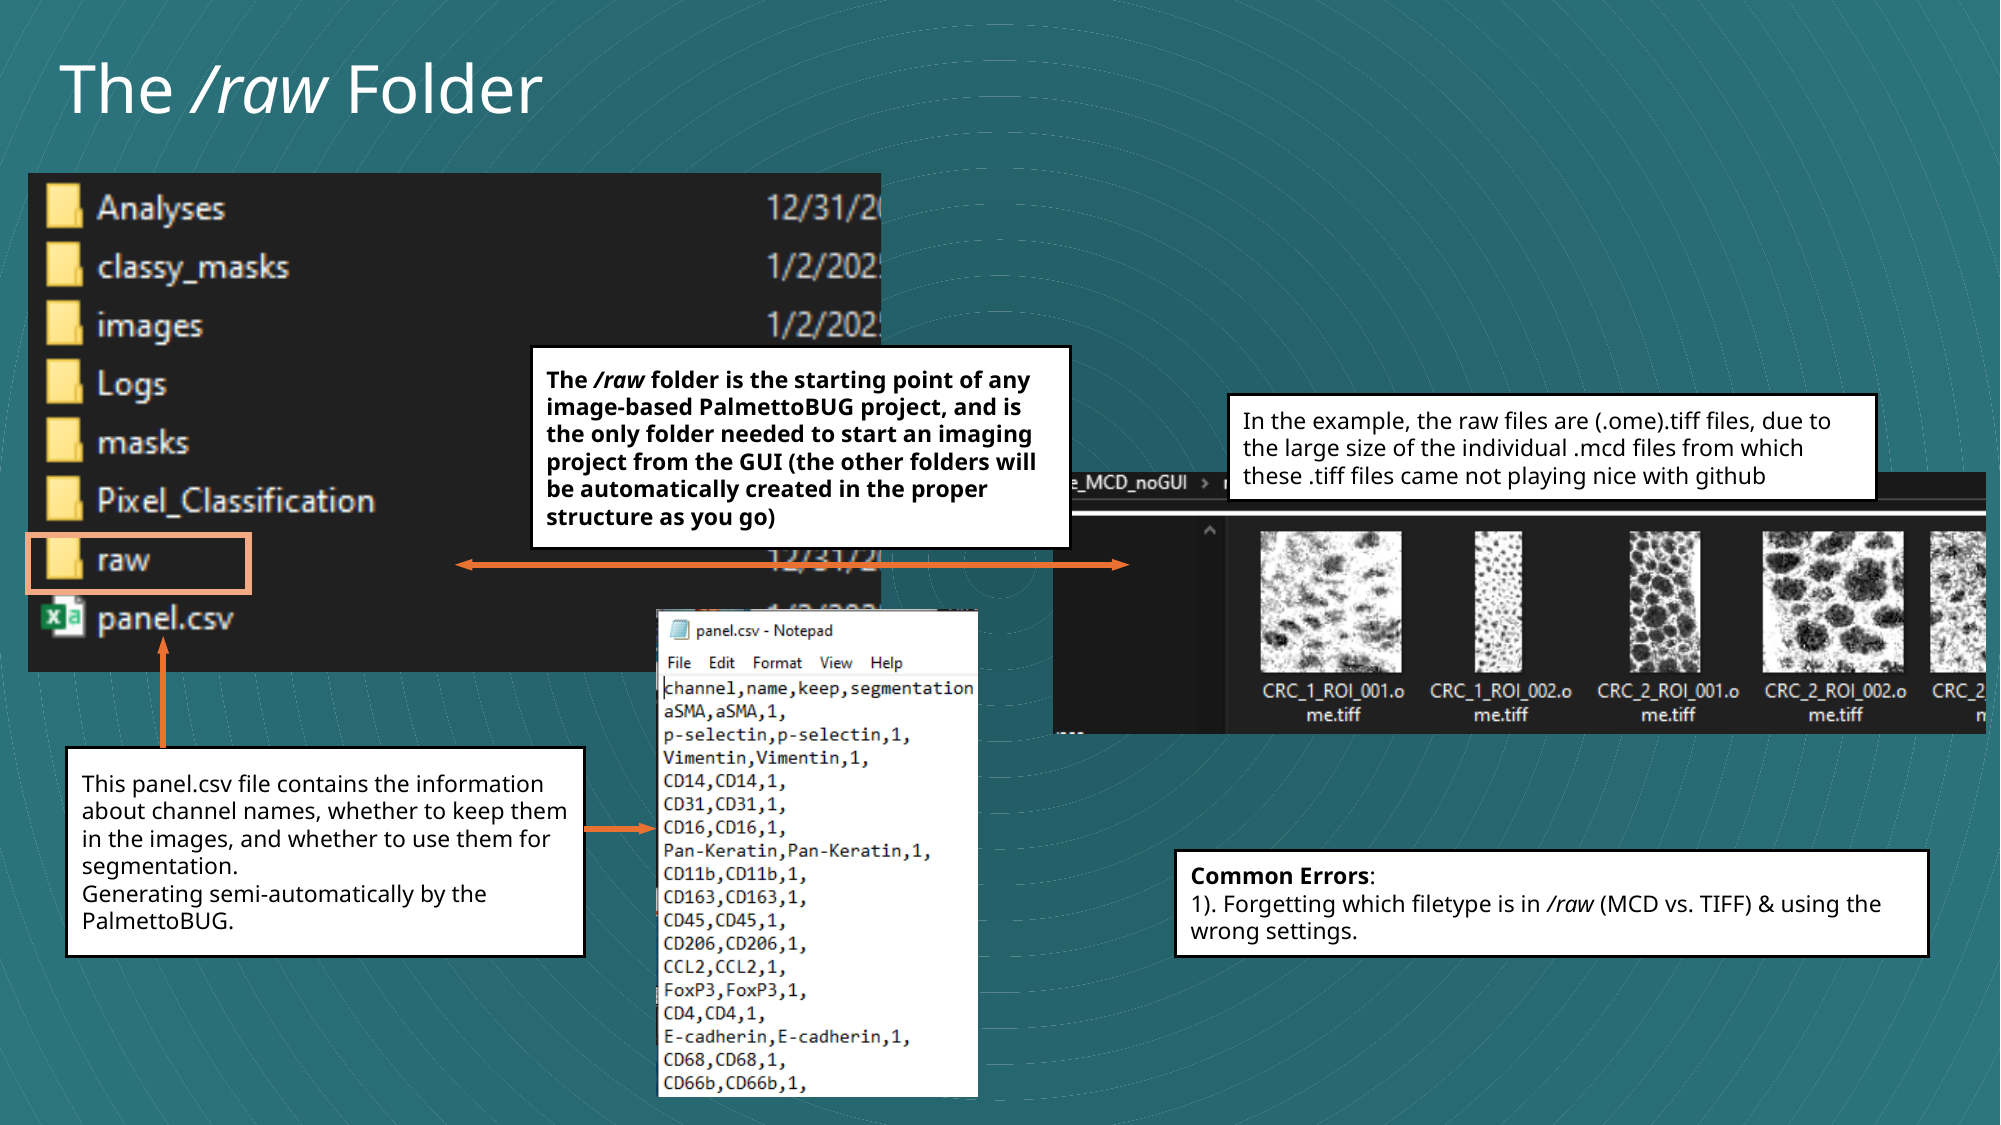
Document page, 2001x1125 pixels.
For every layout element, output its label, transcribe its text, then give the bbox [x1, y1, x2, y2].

picture [1053, 472, 1986, 734]
picture [28, 173, 978, 1097]
text_box The /raw Folder [39, 48, 565, 155]
text_box This panel.csv file contains the information about channel names, whether to keep them in the images, and whether to use them for segmentation. Generating semi-automatically by the PalmettoBUG. [67, 748, 584, 956]
text_box The /raw folder is the starting point of any image-based PalmettoBUG project, and is the only folder needed to start an imaging project from the GUI (the other folders will be automatically created in the proper structure as you go) [531, 347, 1070, 548]
picture [31, 538, 245, 589]
text_box Common Errors: 1). Forgetting which filetype is in /raw (MCD vs. TIFF) & using the wrong settings. [1176, 850, 1929, 956]
text_box In the example, the raw files are (.ome).tiff files, due to the large size of the individual .mcd files from which these .tiff files came not playing nice with github [1228, 394, 1877, 501]
